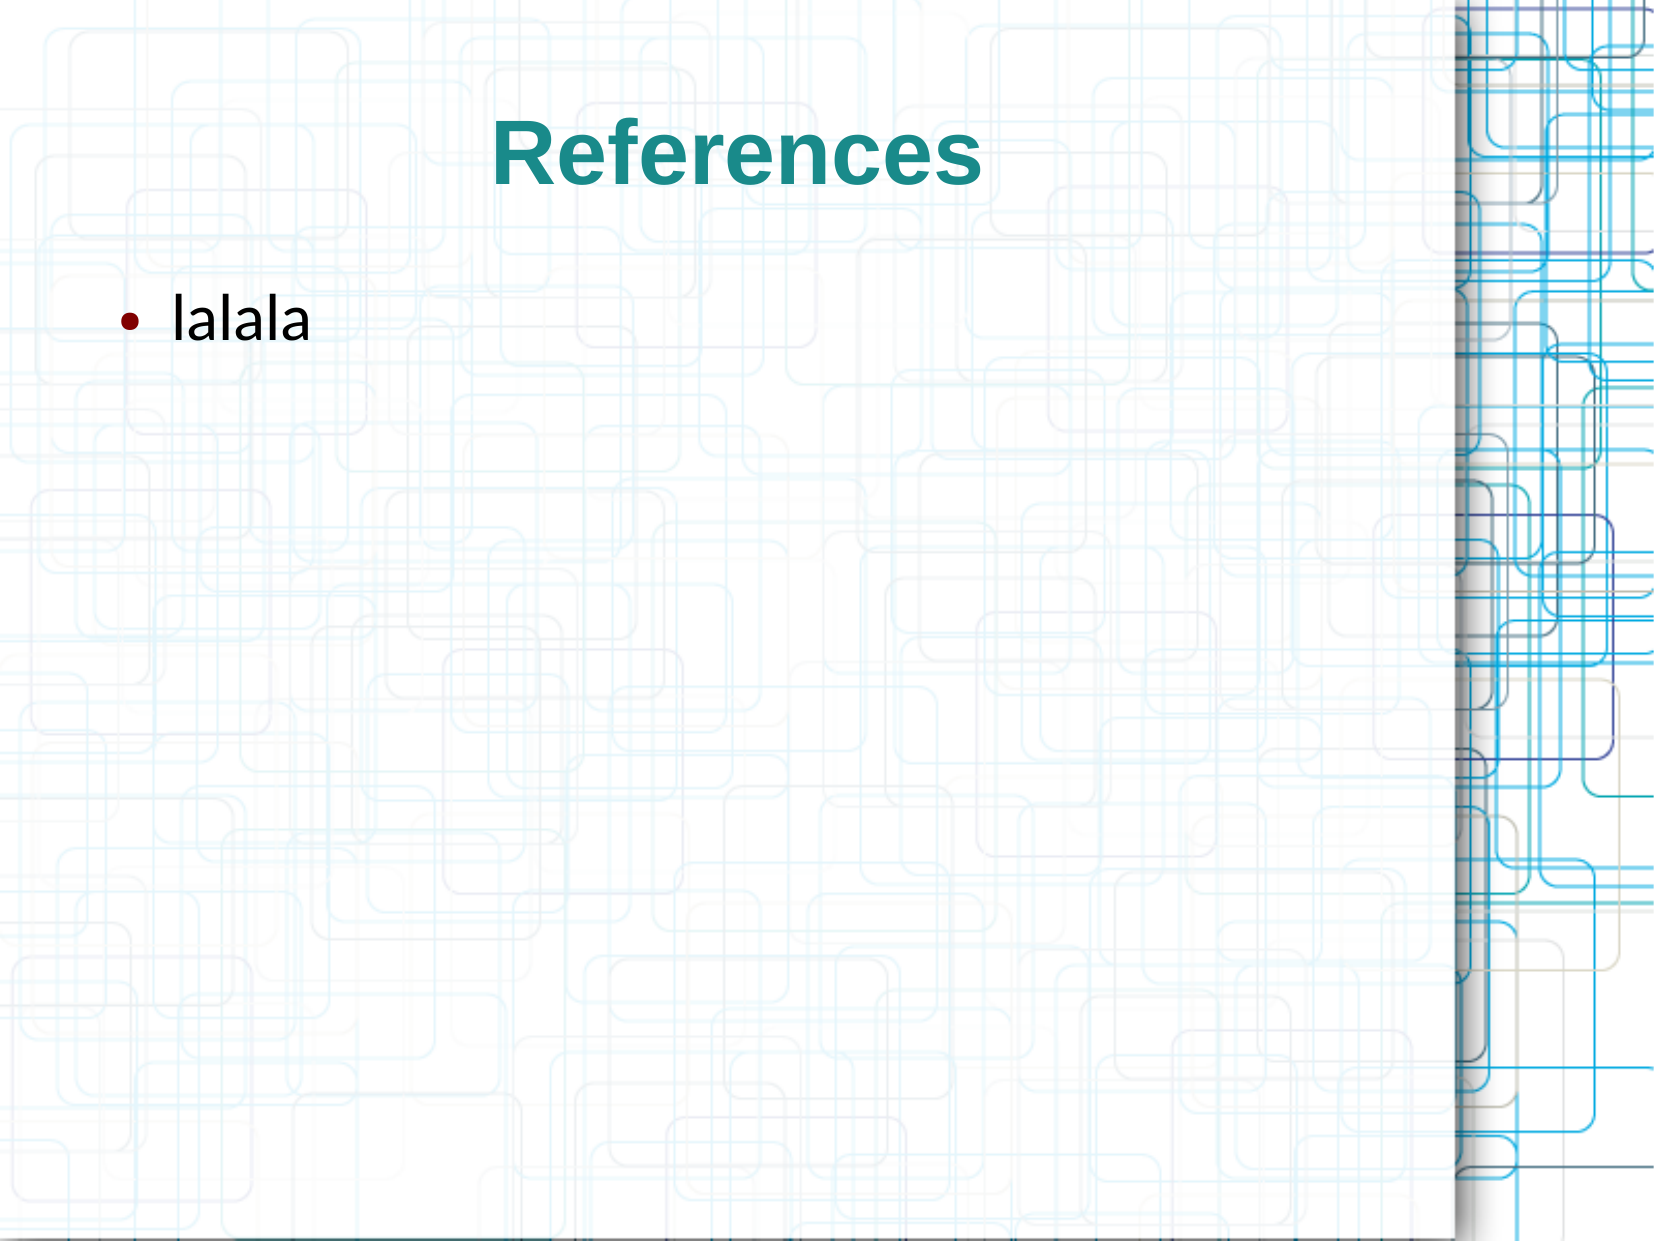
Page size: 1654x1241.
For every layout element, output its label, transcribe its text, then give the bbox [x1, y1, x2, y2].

list lalala [82, 290, 1418, 1010]
title References [59, 49, 1418, 257]
picture [0, 0, 1654, 1241]
